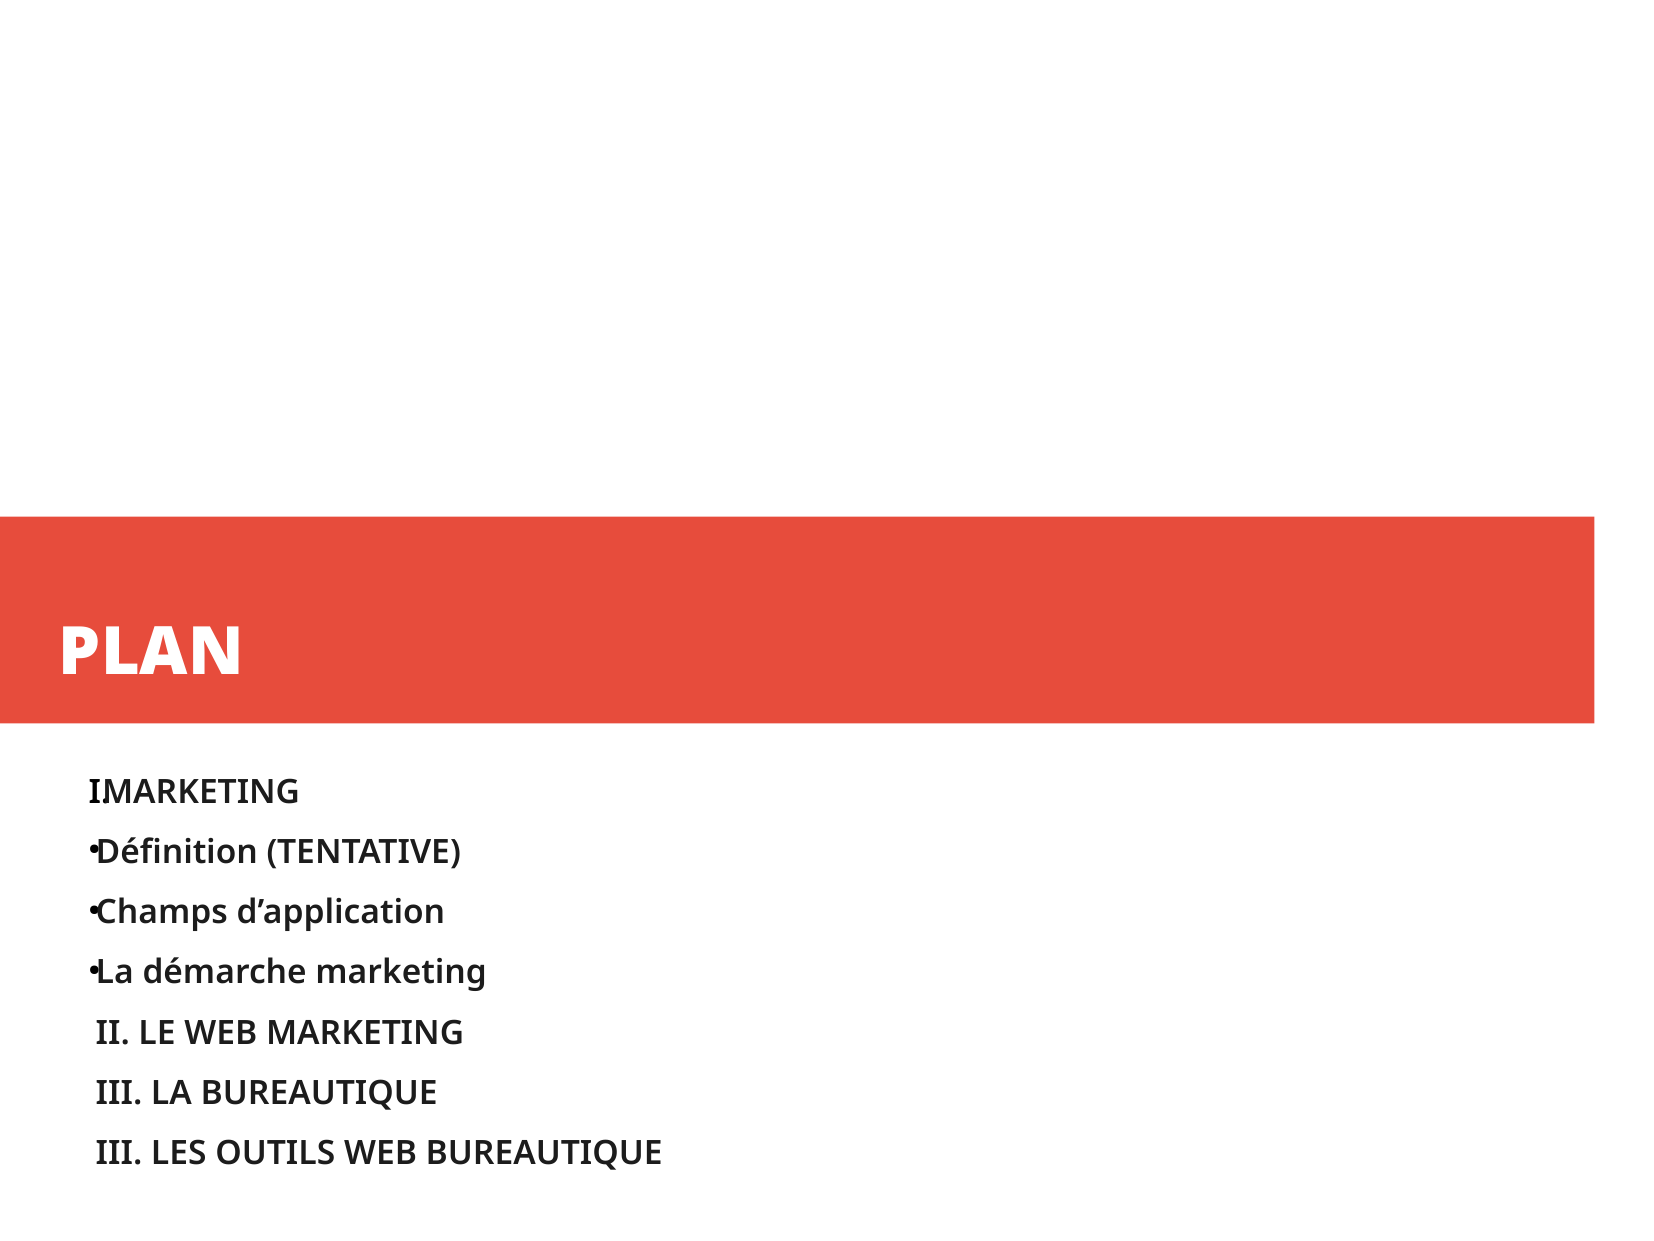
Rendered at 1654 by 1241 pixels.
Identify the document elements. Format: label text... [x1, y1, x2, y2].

list MARKETING Définition (TENTATIVE) Champs d’application La démarche marketing II. LE WEB MARKETING III. LA BUREAUTIQUE III. LES OUTILS WEB BUREAUTIQUE [88, 767, 1595, 1182]
title PLAN [59, 546, 1595, 694]
